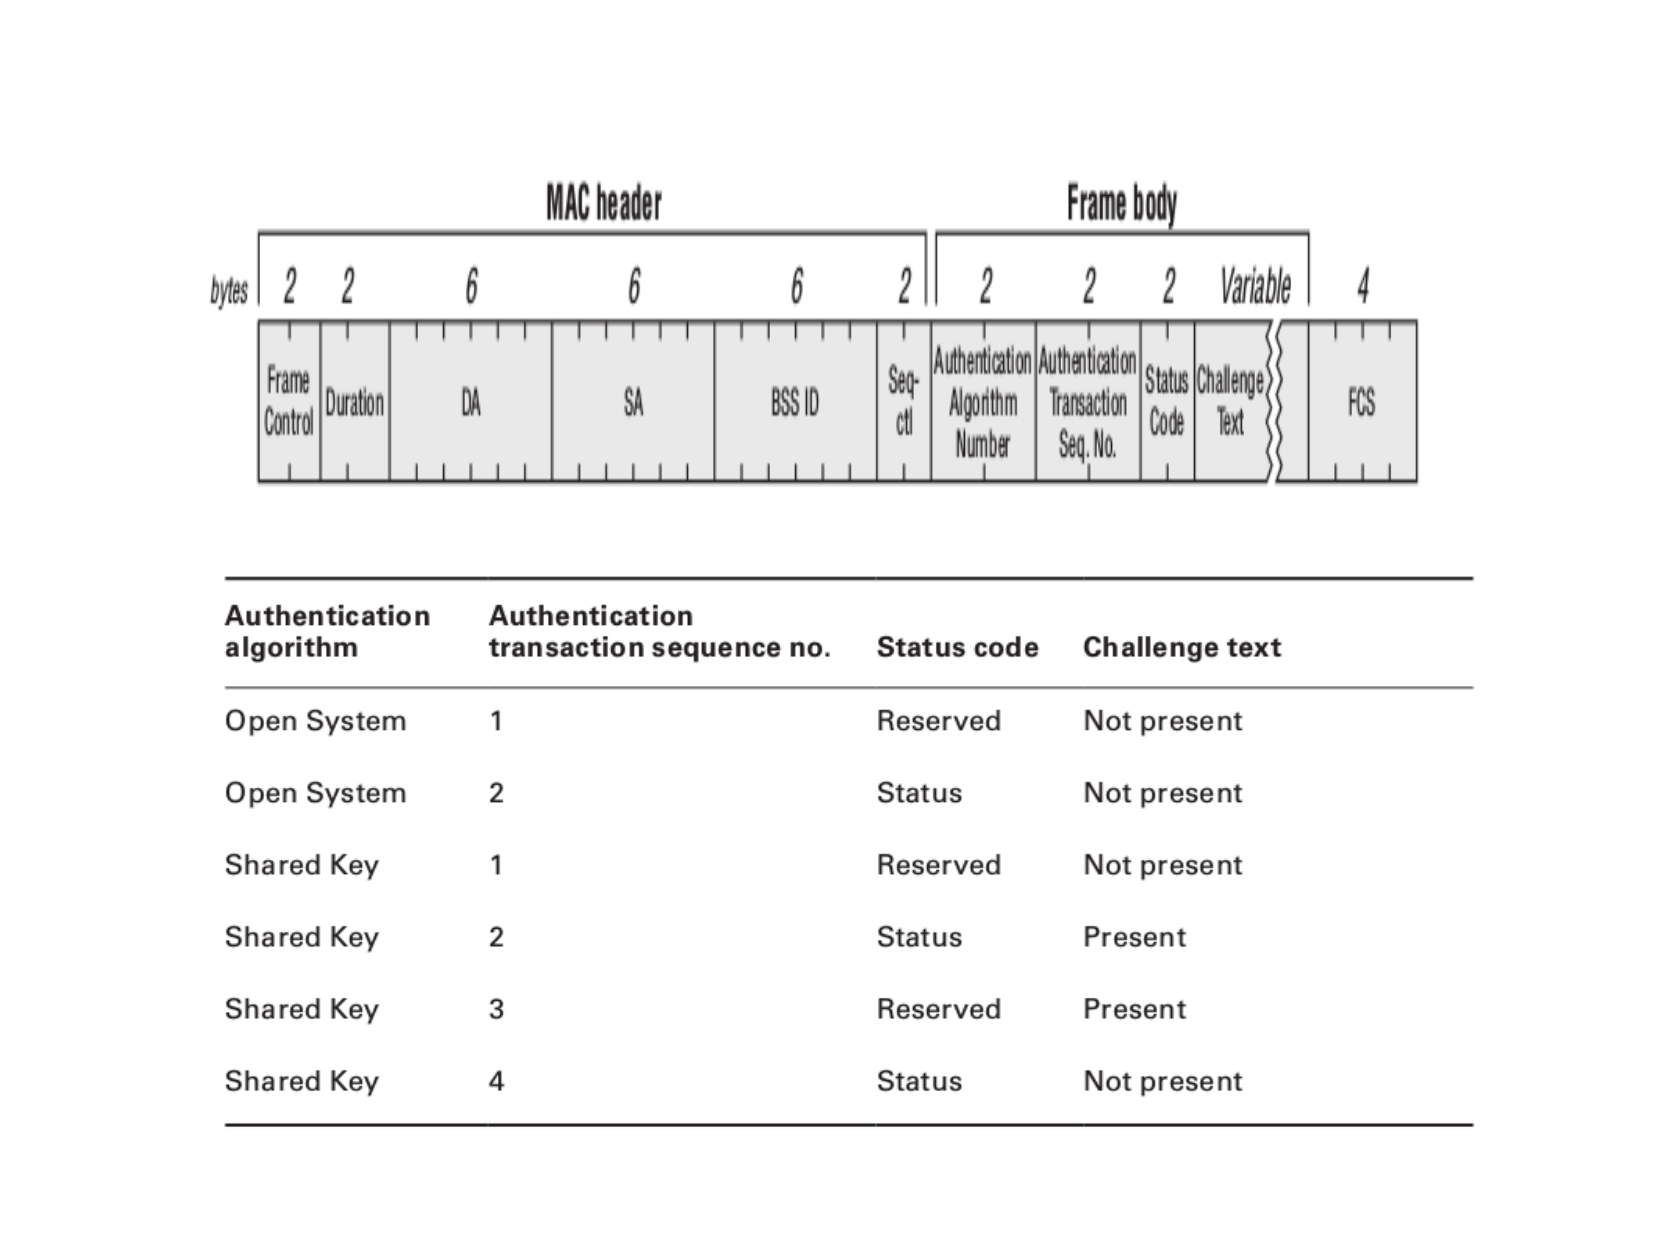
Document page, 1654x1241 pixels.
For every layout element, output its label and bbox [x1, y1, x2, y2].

picture [178, 566, 1501, 1163]
picture [188, 118, 1474, 532]
